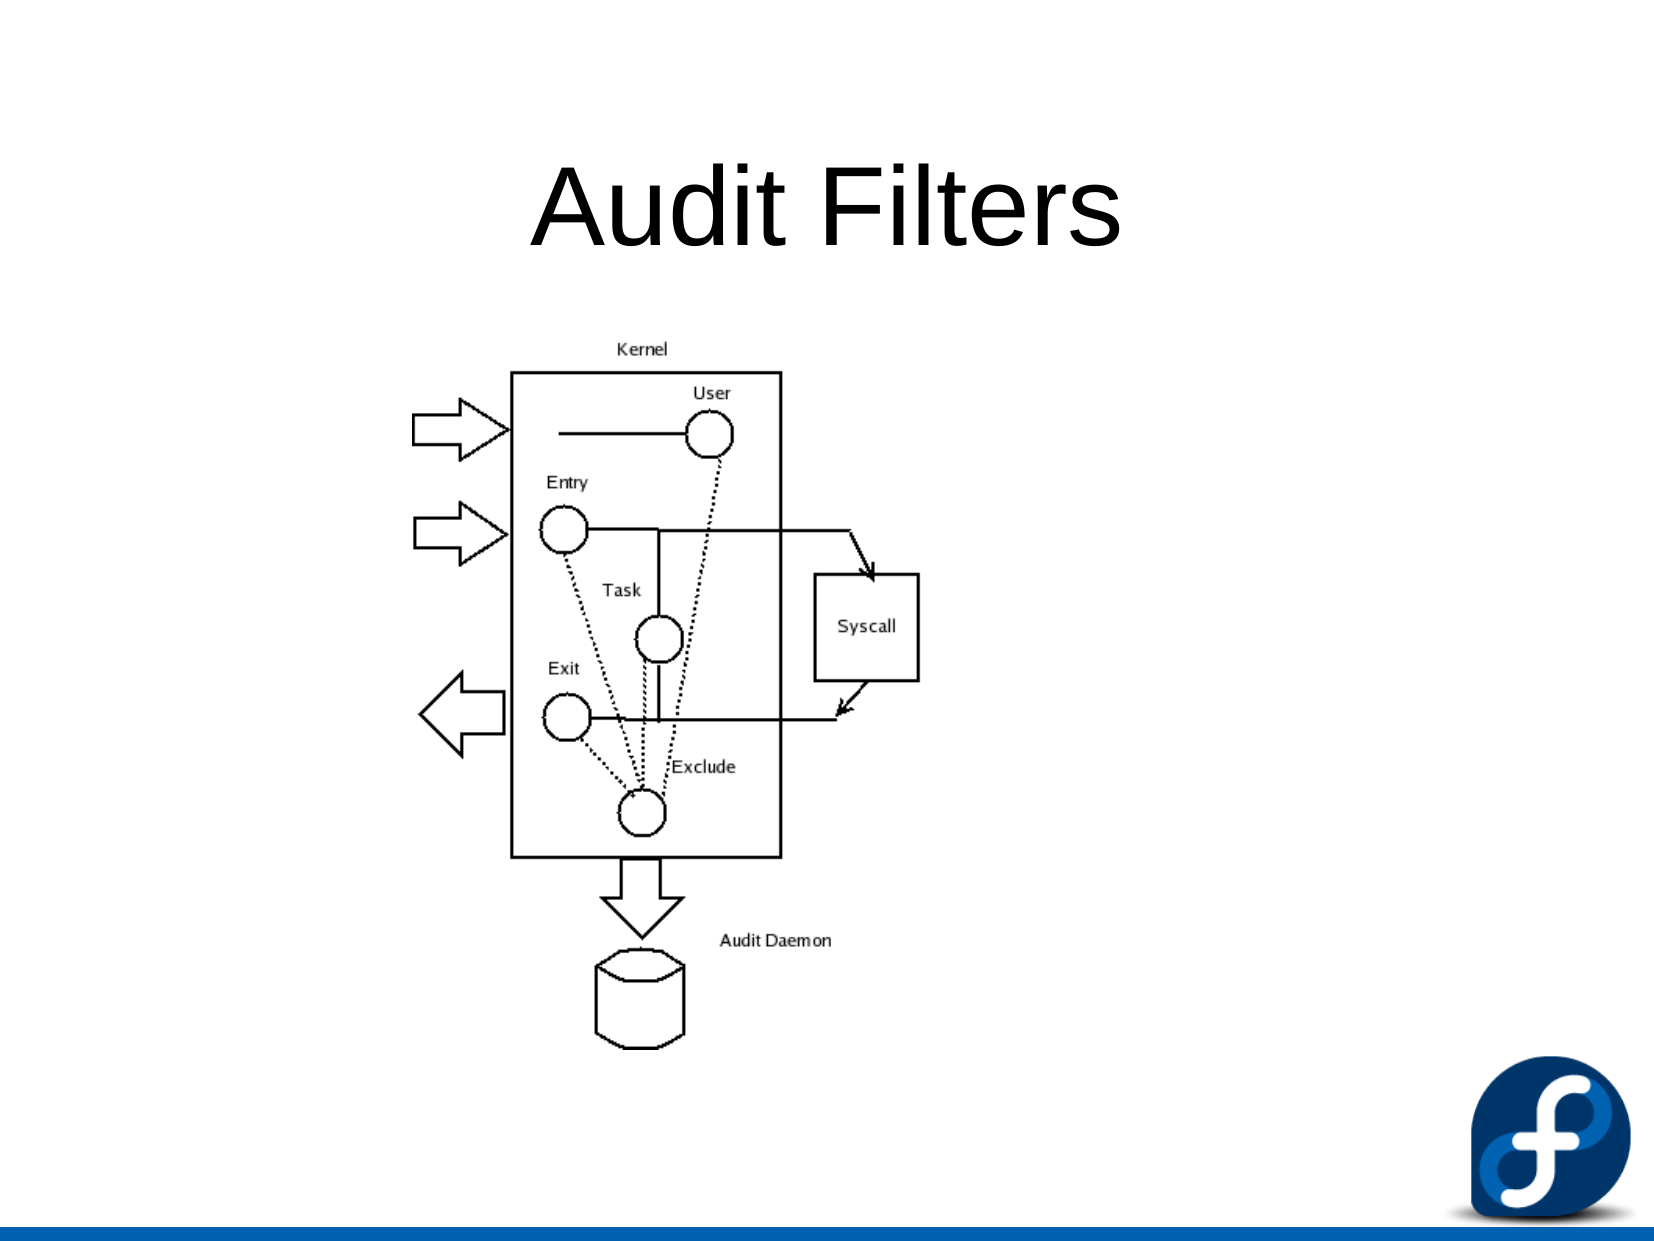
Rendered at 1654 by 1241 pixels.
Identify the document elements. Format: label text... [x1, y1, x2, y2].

title Audit Filters [121, 102, 1534, 310]
picture [1438, 1055, 1645, 1229]
picture [412, 337, 1200, 1050]
